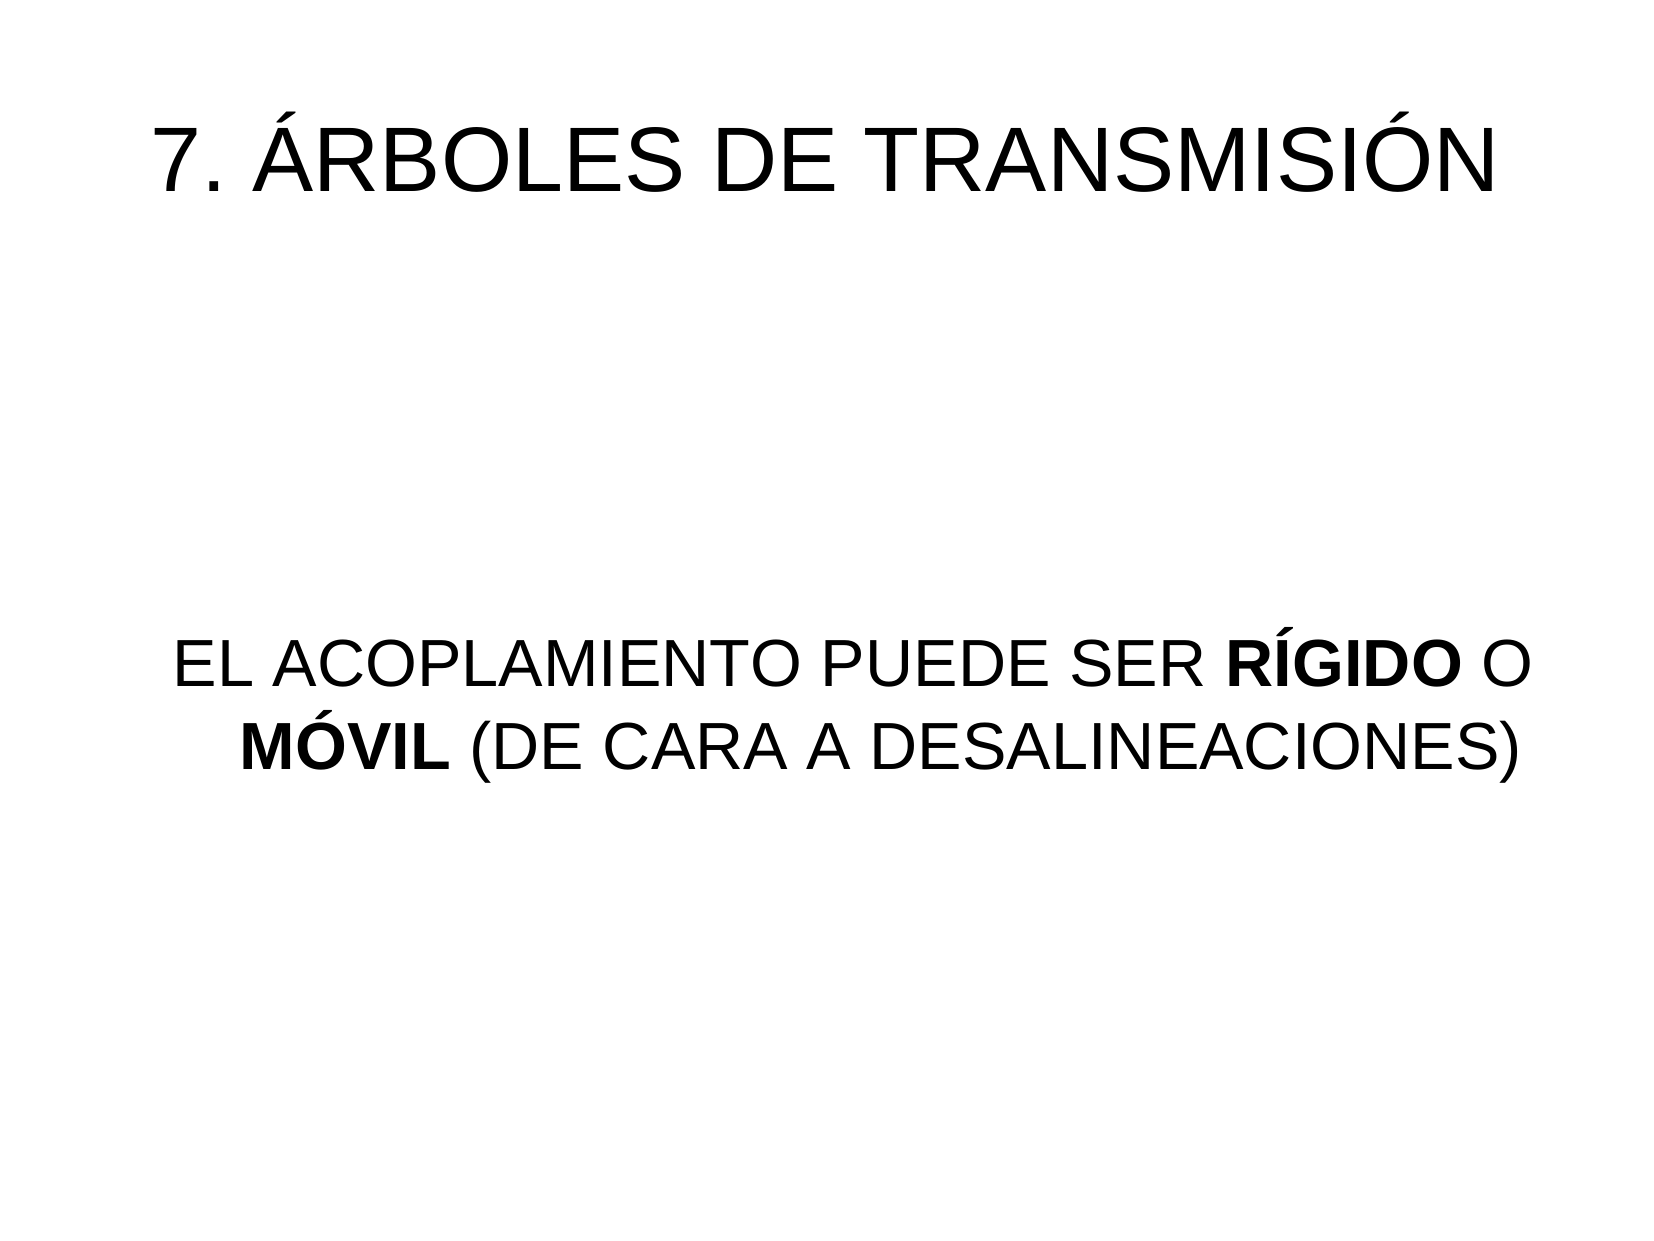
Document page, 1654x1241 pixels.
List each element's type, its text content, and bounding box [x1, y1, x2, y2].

title 7. ÁRBOLES DE TRANSMISIÓN [82, 38, 1571, 268]
subtitle EL ACOPLAMIENTO PUEDE SER RÍGIDO O MÓVIL (DE CARA A DESALINEACIONES) [82, 290, 1625, 1109]
